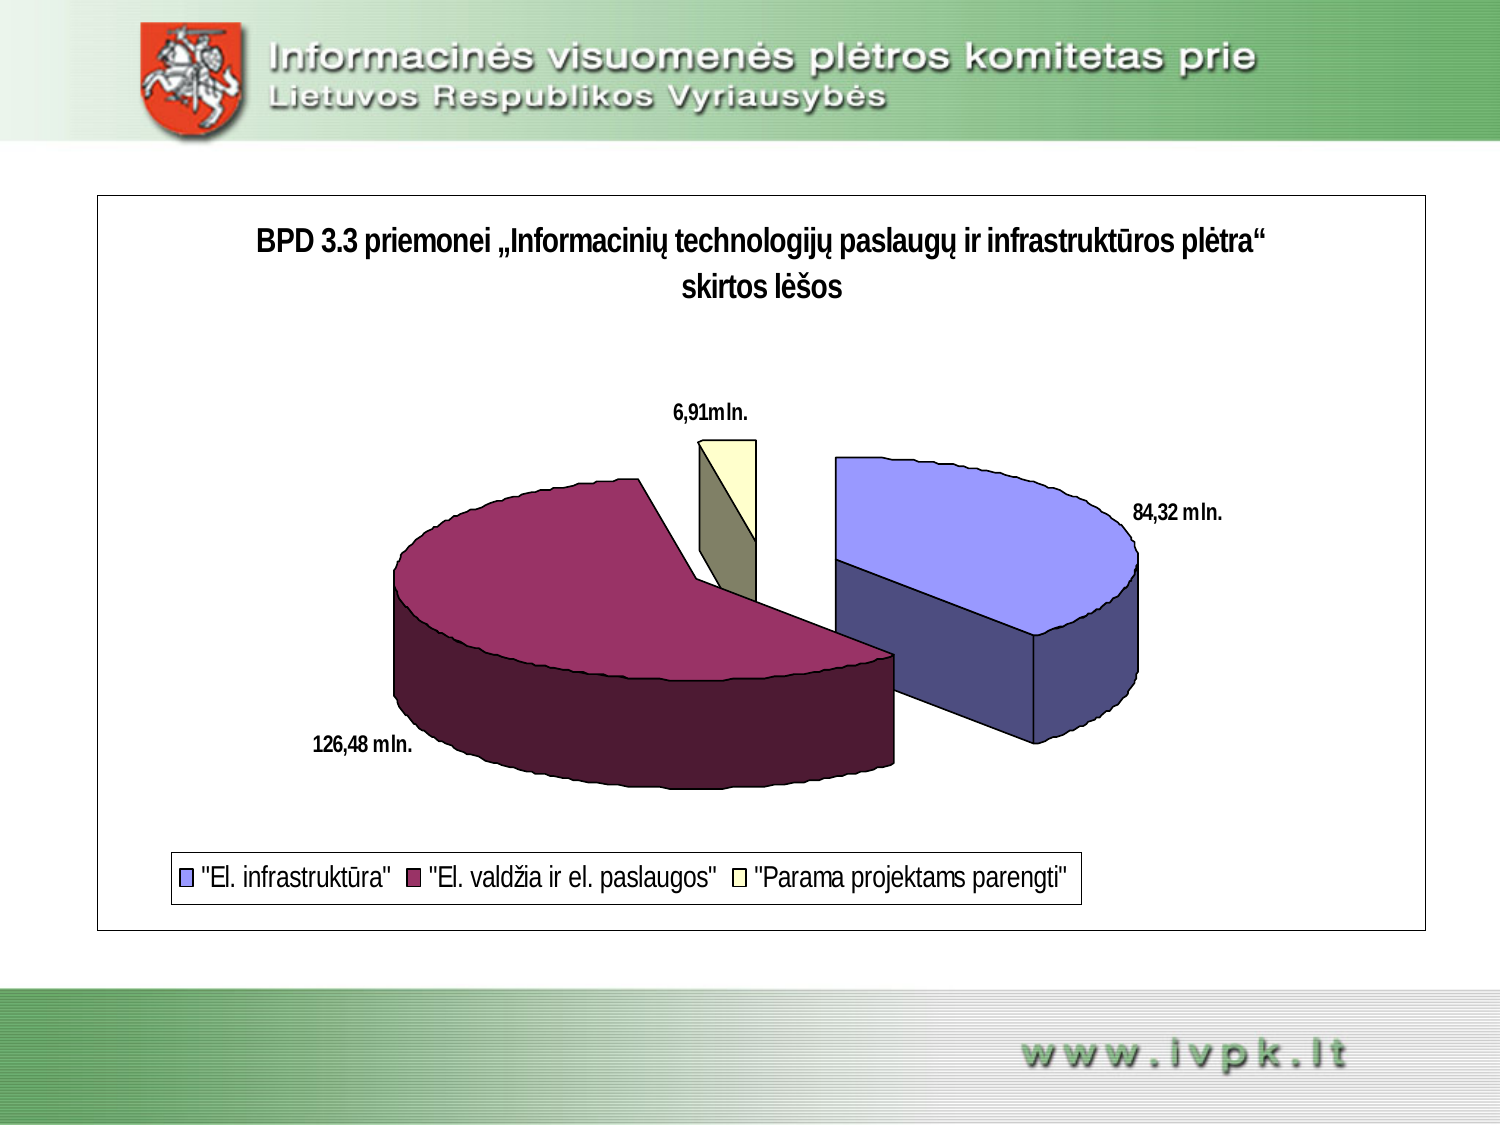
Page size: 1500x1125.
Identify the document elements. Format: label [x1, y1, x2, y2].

chart [88, 184, 1436, 941]
picture [0, 0, 1500, 1125]
